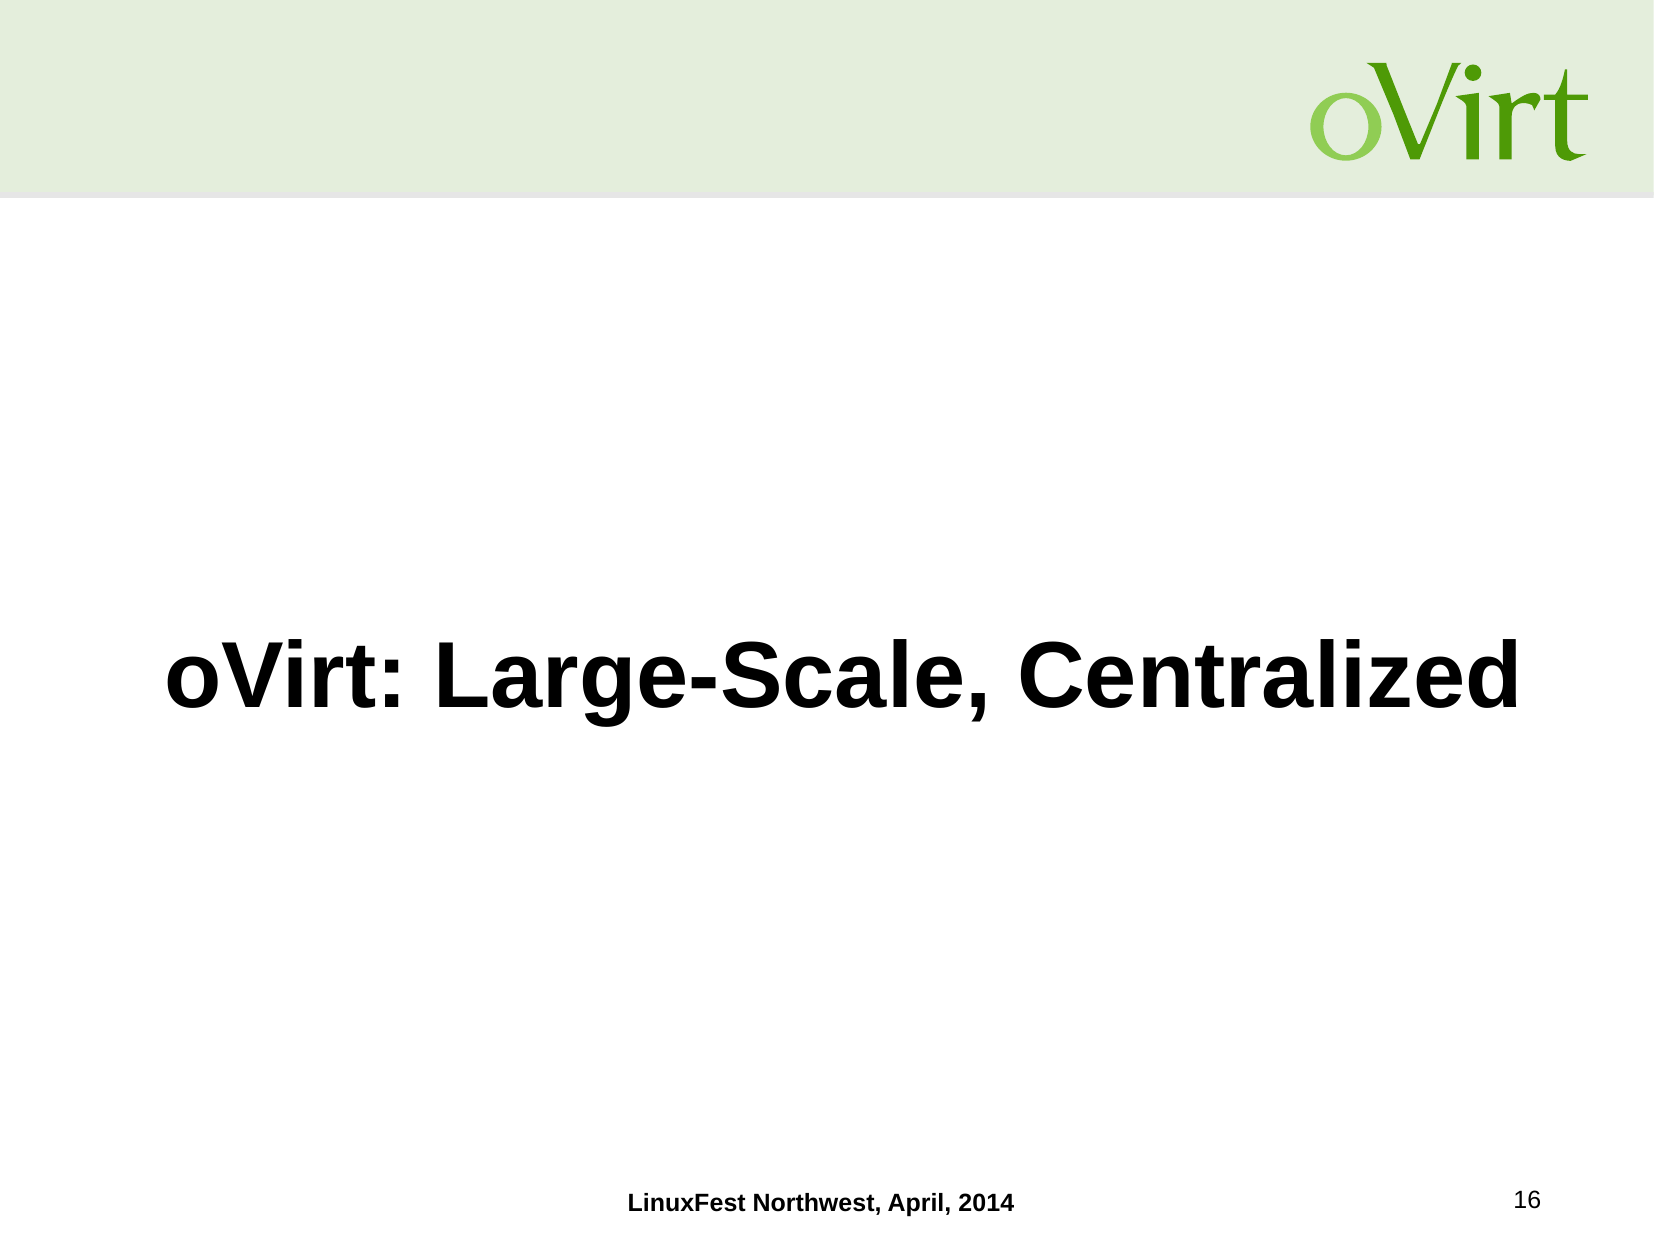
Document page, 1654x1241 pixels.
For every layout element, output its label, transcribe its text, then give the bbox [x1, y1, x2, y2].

text_box oVirt: Large-Scale, Centralized [150, 615, 1654, 750]
